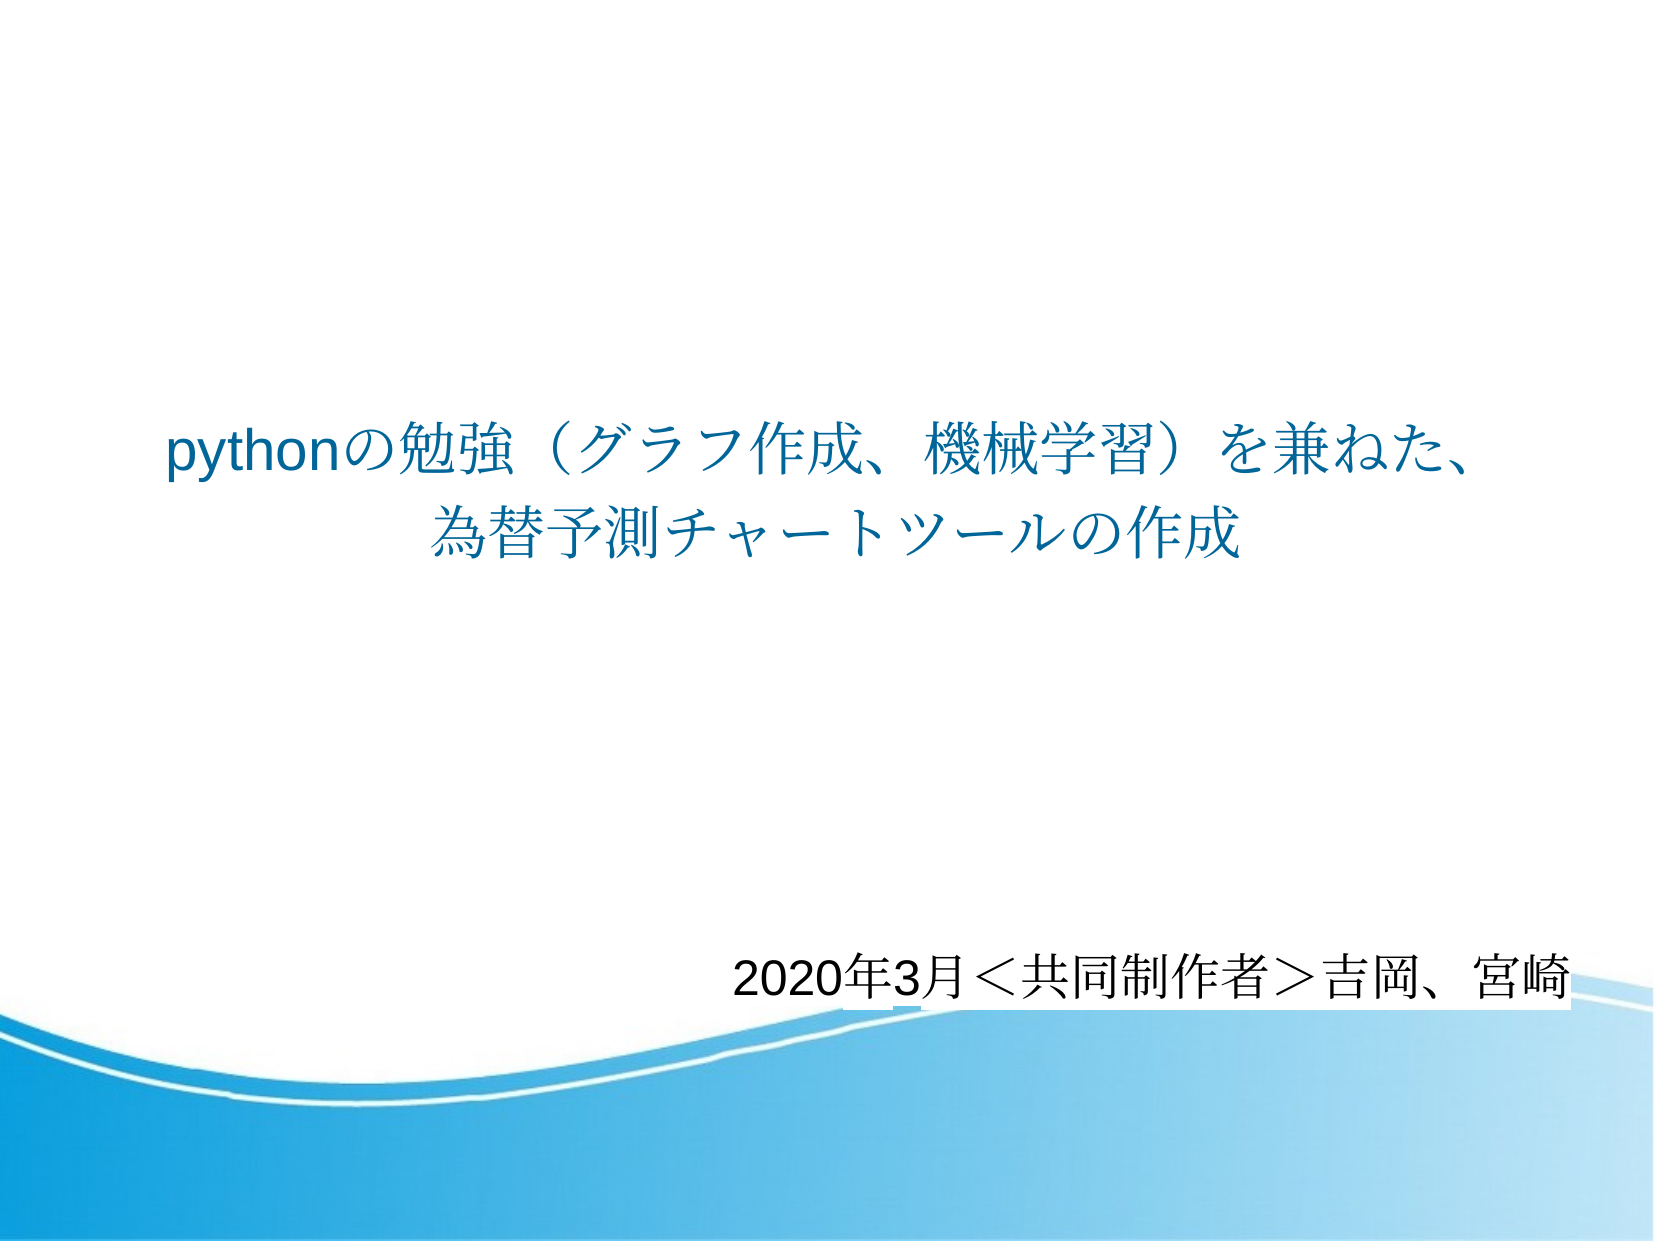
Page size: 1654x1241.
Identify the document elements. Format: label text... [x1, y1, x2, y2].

title pythonの勉強（グラフ作成、機械学習）を兼ねた、 為替予測チャートツールの作成 [91, 384, 1580, 592]
subtitle 2020年3月＜共同制作者＞吉岡、宮崎 [82, 665, 1571, 1010]
picture [0, 952, 1654, 1241]
